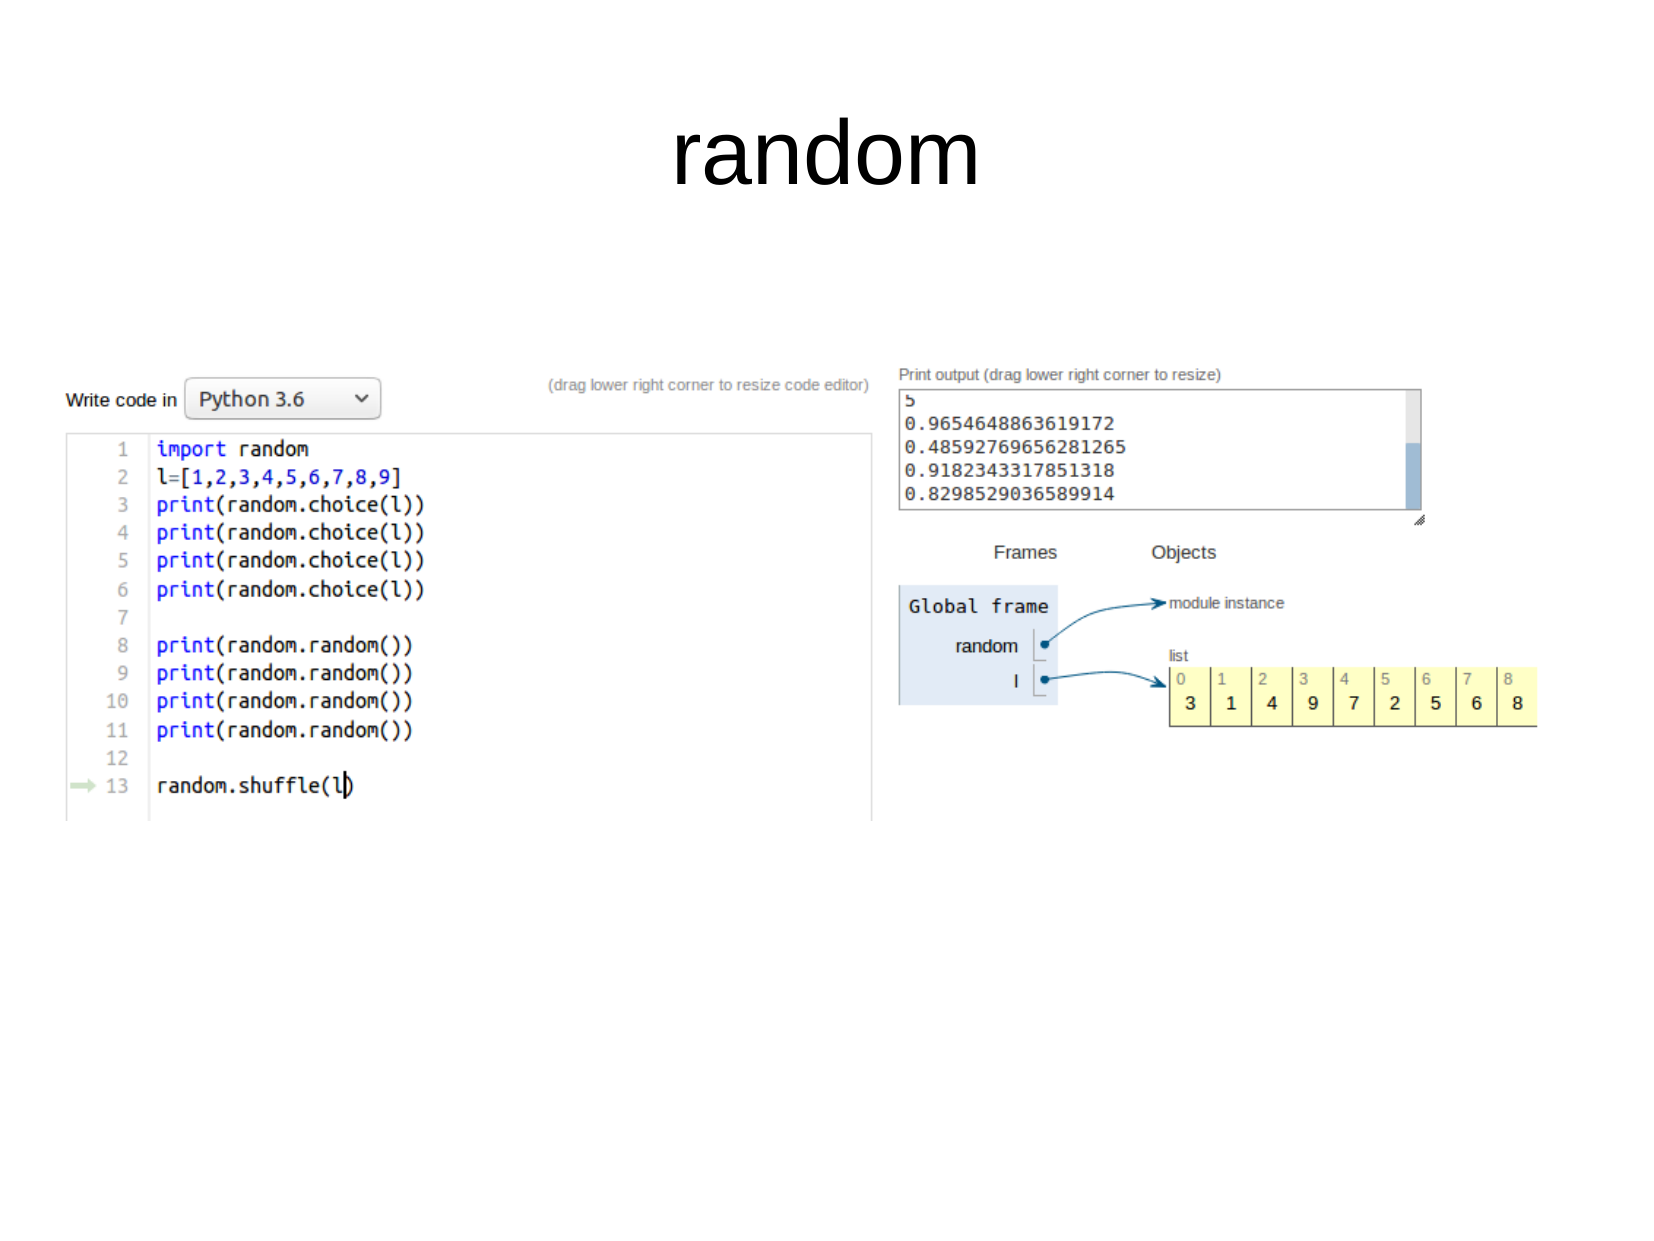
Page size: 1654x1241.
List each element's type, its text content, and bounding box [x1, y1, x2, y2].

picture [50, 354, 1571, 821]
title random [82, 49, 1571, 257]
